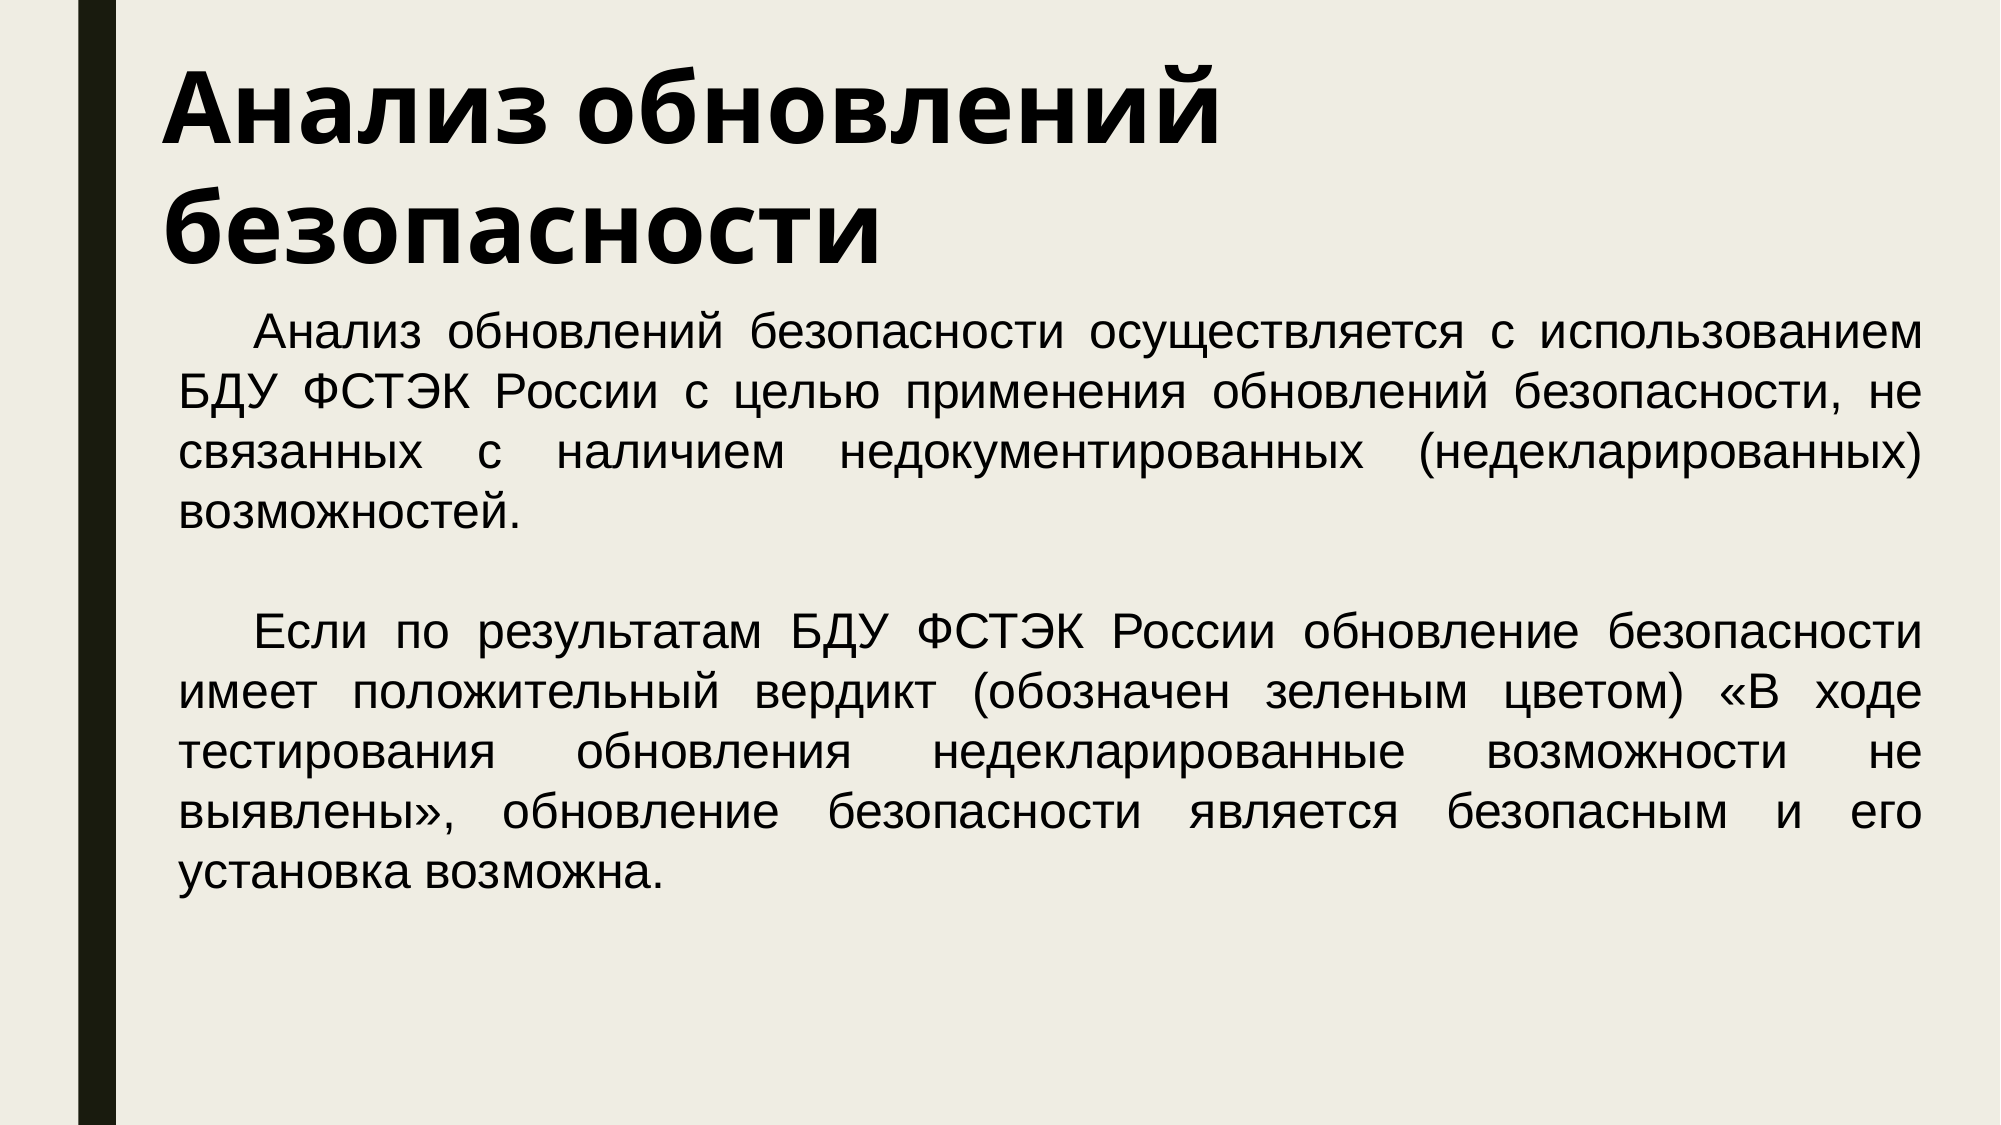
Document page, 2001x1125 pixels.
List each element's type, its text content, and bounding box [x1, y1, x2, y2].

text_box Анализ обновлений безопасности осуществляется с использованием БДУ ФСТЭК России с целью применения обновлений безопасности, не связанных с наличием недокументированных (недекларированных) возможностей. Если по результатам БДУ ФСТЭК России обновление безопасности имеет положительный вердикт (обозначен зеленым цветом) «В ходе тестирования обновления недекларированные возможности не выявлены», обновление безопасности является безопасным и его установка возможна. [164, 290, 1939, 951]
text_box Анализ обновлений безопасности [147, 36, 1955, 292]
